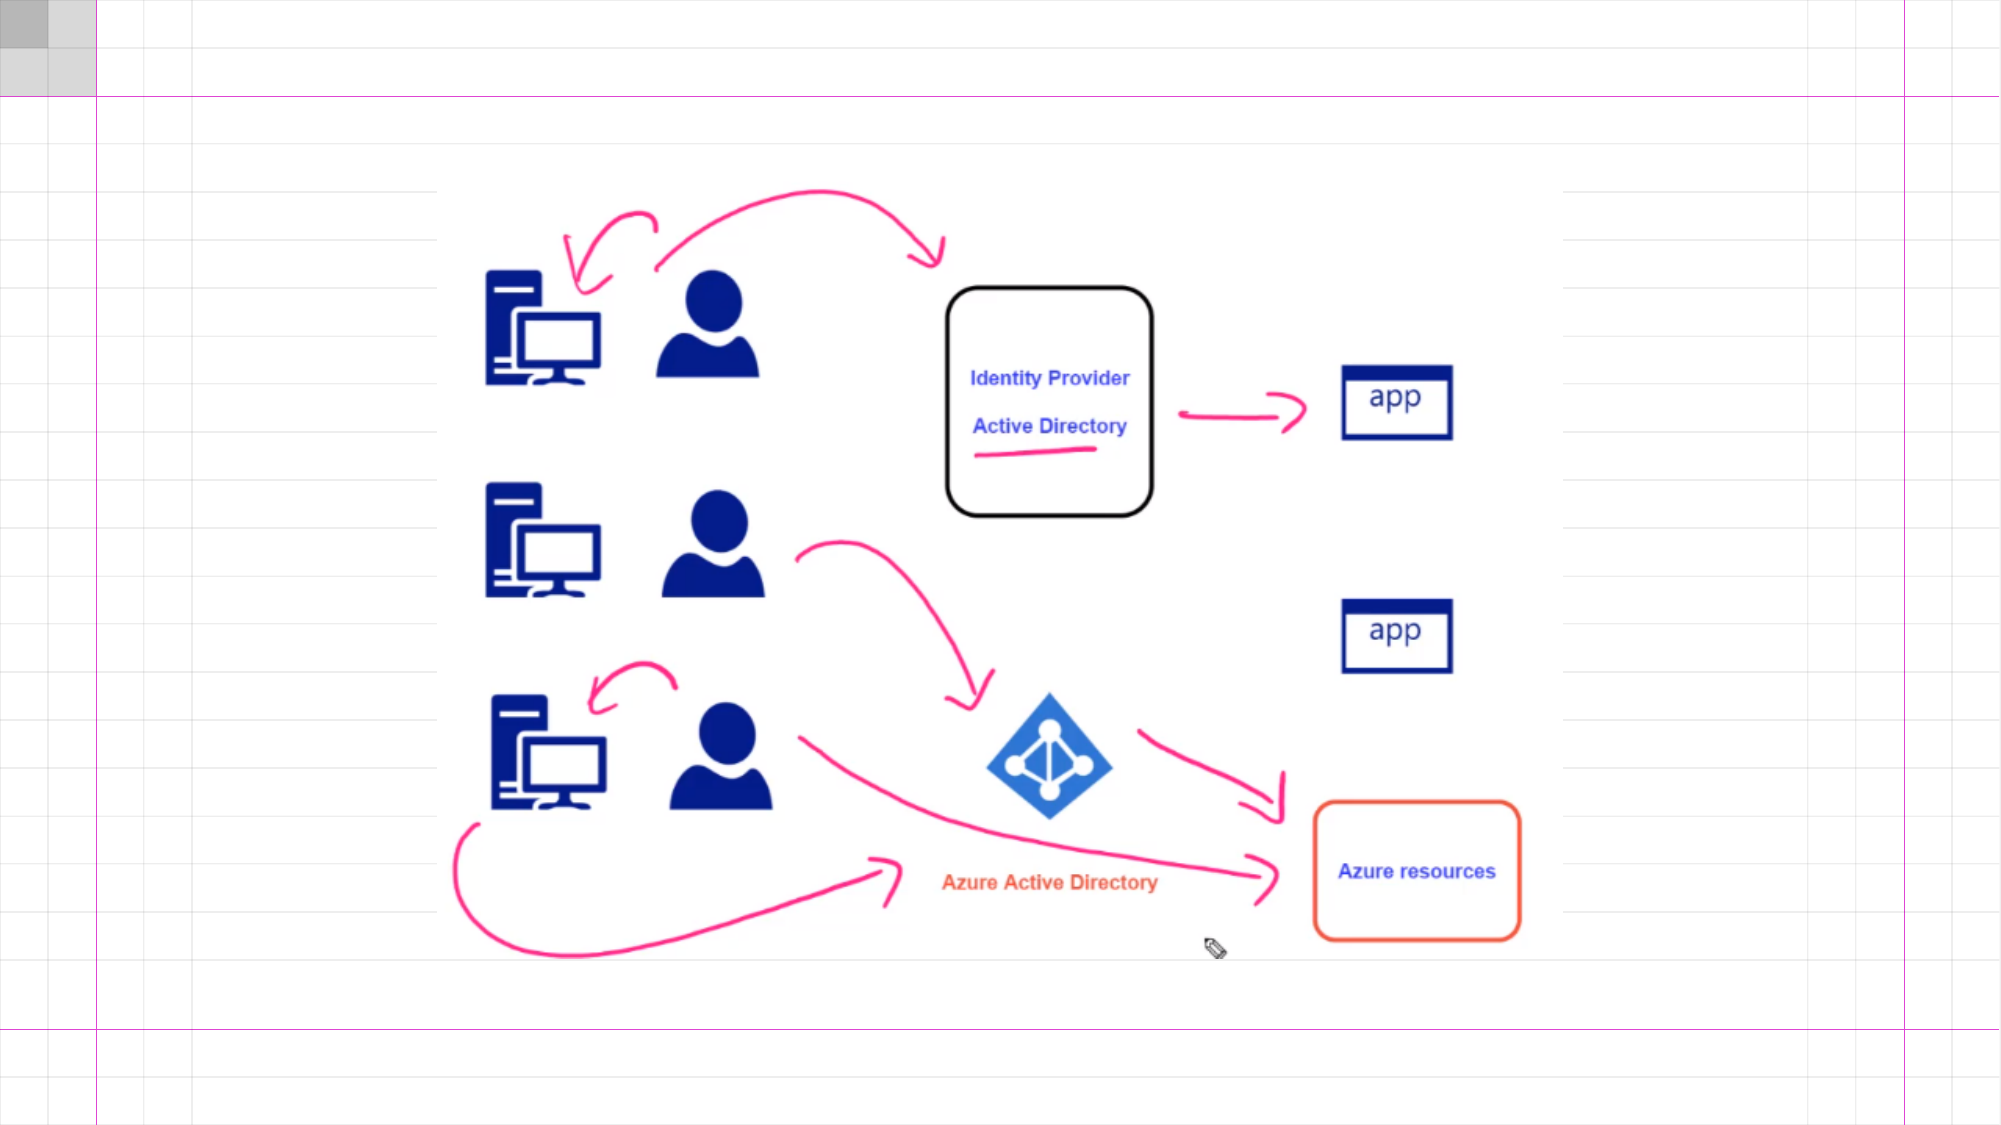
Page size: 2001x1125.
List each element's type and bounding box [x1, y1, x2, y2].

picture [437, 166, 1563, 959]
